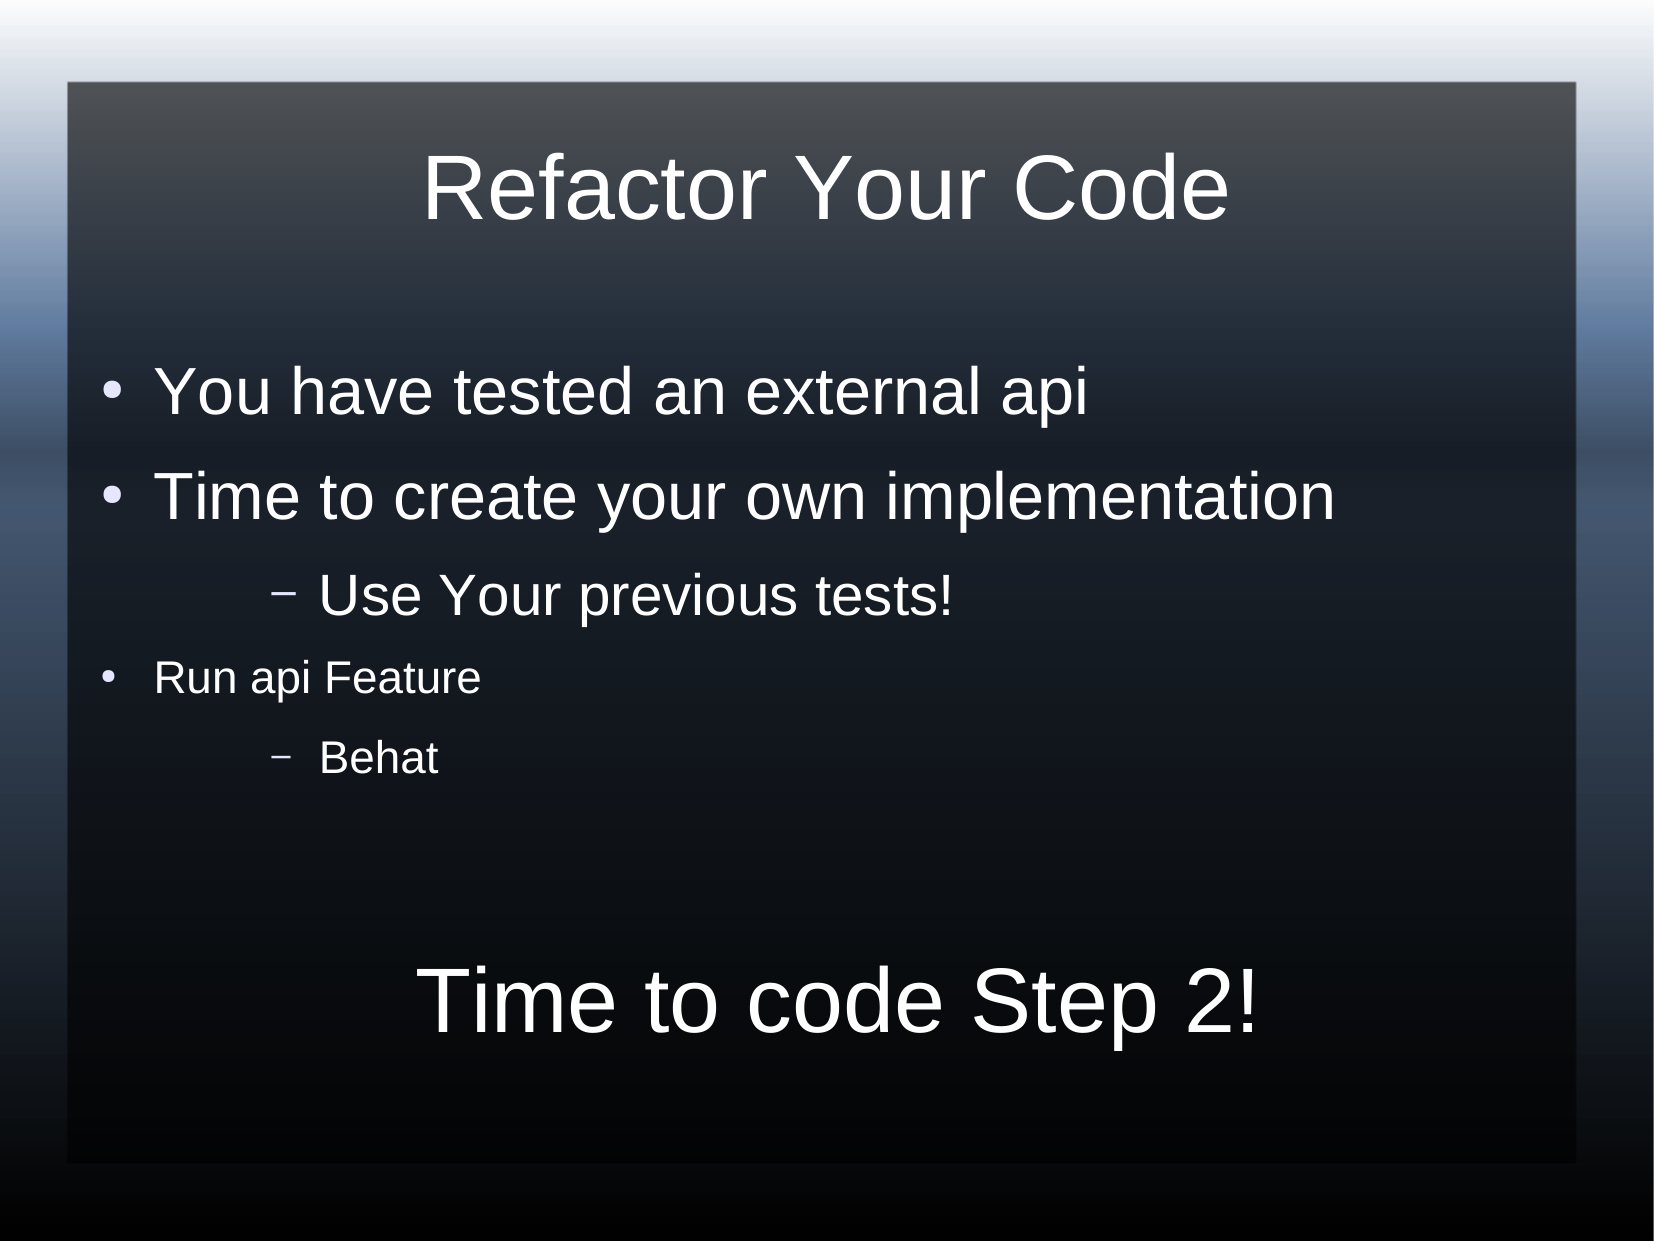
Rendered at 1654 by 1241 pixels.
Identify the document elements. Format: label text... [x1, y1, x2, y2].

picture [0, 0, 1654, 1241]
title Time to code Step 2! [94, 897, 1583, 1105]
list You have tested an external api Time to create your own implementation Use Your previous tests! Run api Feature Behat [82, 354, 1571, 1074]
title Refactor Your Code [82, 84, 1571, 292]
